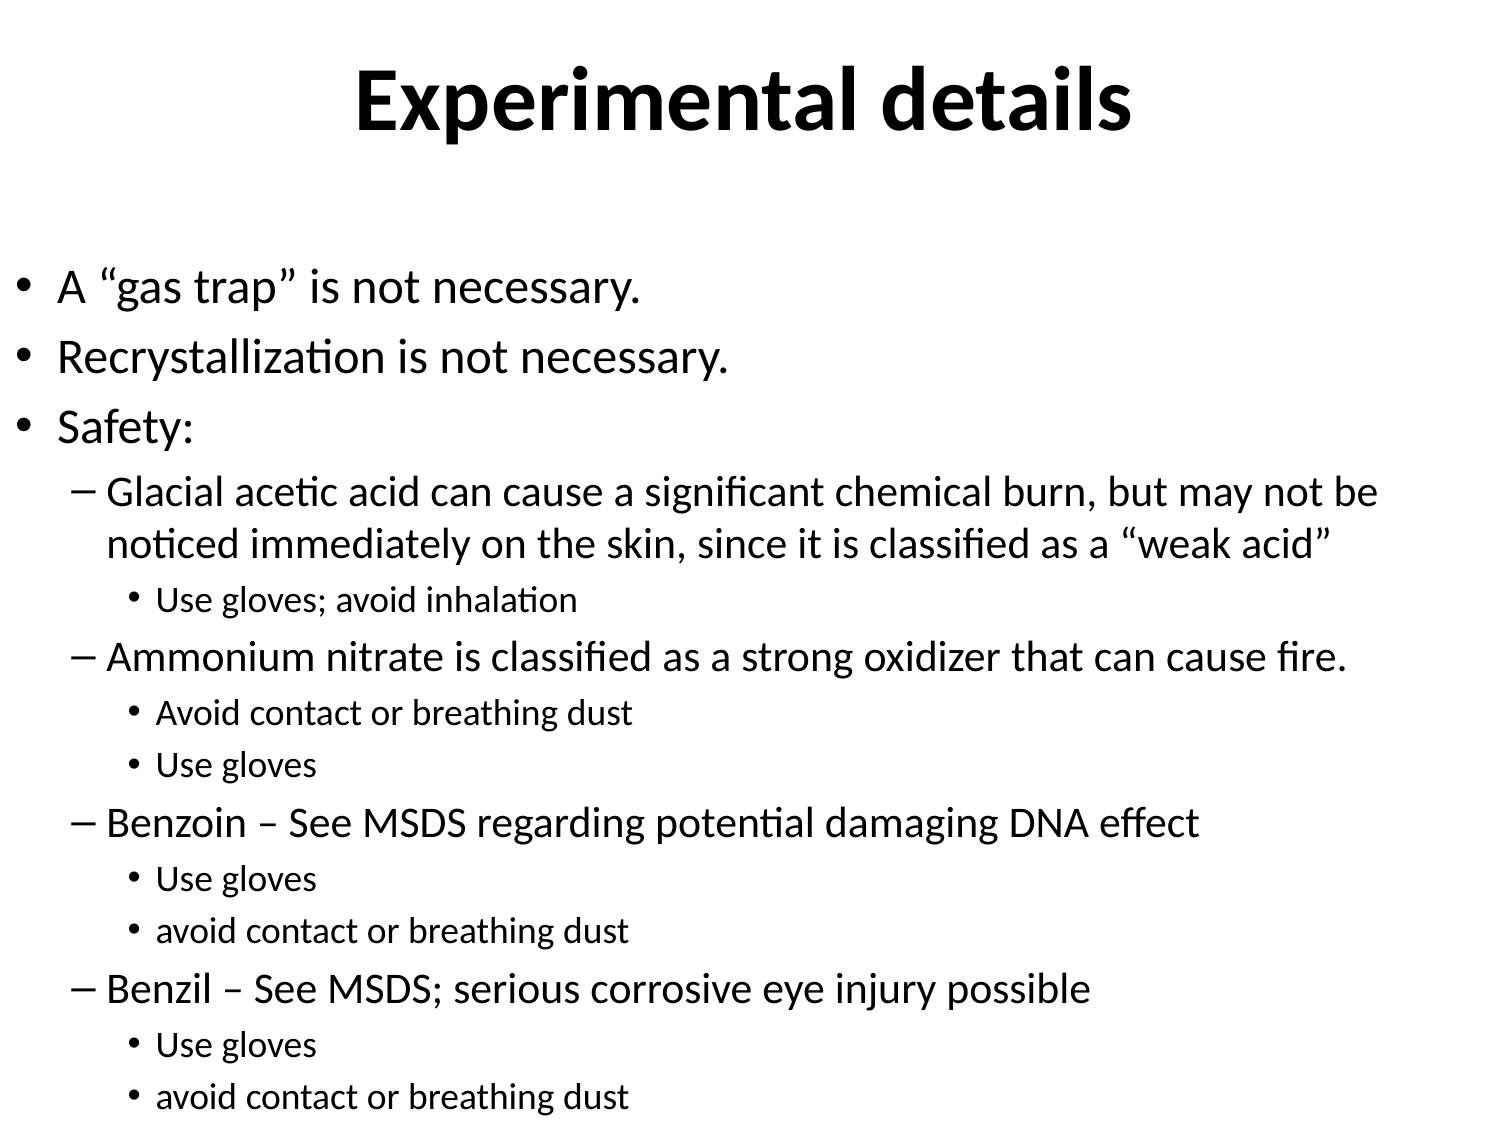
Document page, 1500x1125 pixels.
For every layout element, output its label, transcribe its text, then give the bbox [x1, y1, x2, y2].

list A “gas trap” is not necessary. Recrystallization is not necessary. Safety: Glacial acetic acid can cause a significant chemical burn, but may not be noticed immediately on the skin, since it is classified as a “weak acid” Use gloves; avoid inhalation Ammonium nitrate is classified as a strong oxidizer that can cause fire. Avoid contact or breathing dust Use gloves Benzoin – See MSDS regarding potential damaging DNA effect Use gloves avoid contact or breathing dust Benzil – See MSDS; serious corrosive eye injury possible Use gloves avoid contact or breathing dust [0, 246, 1500, 1125]
title Experimental details [69, 0, 1420, 188]
